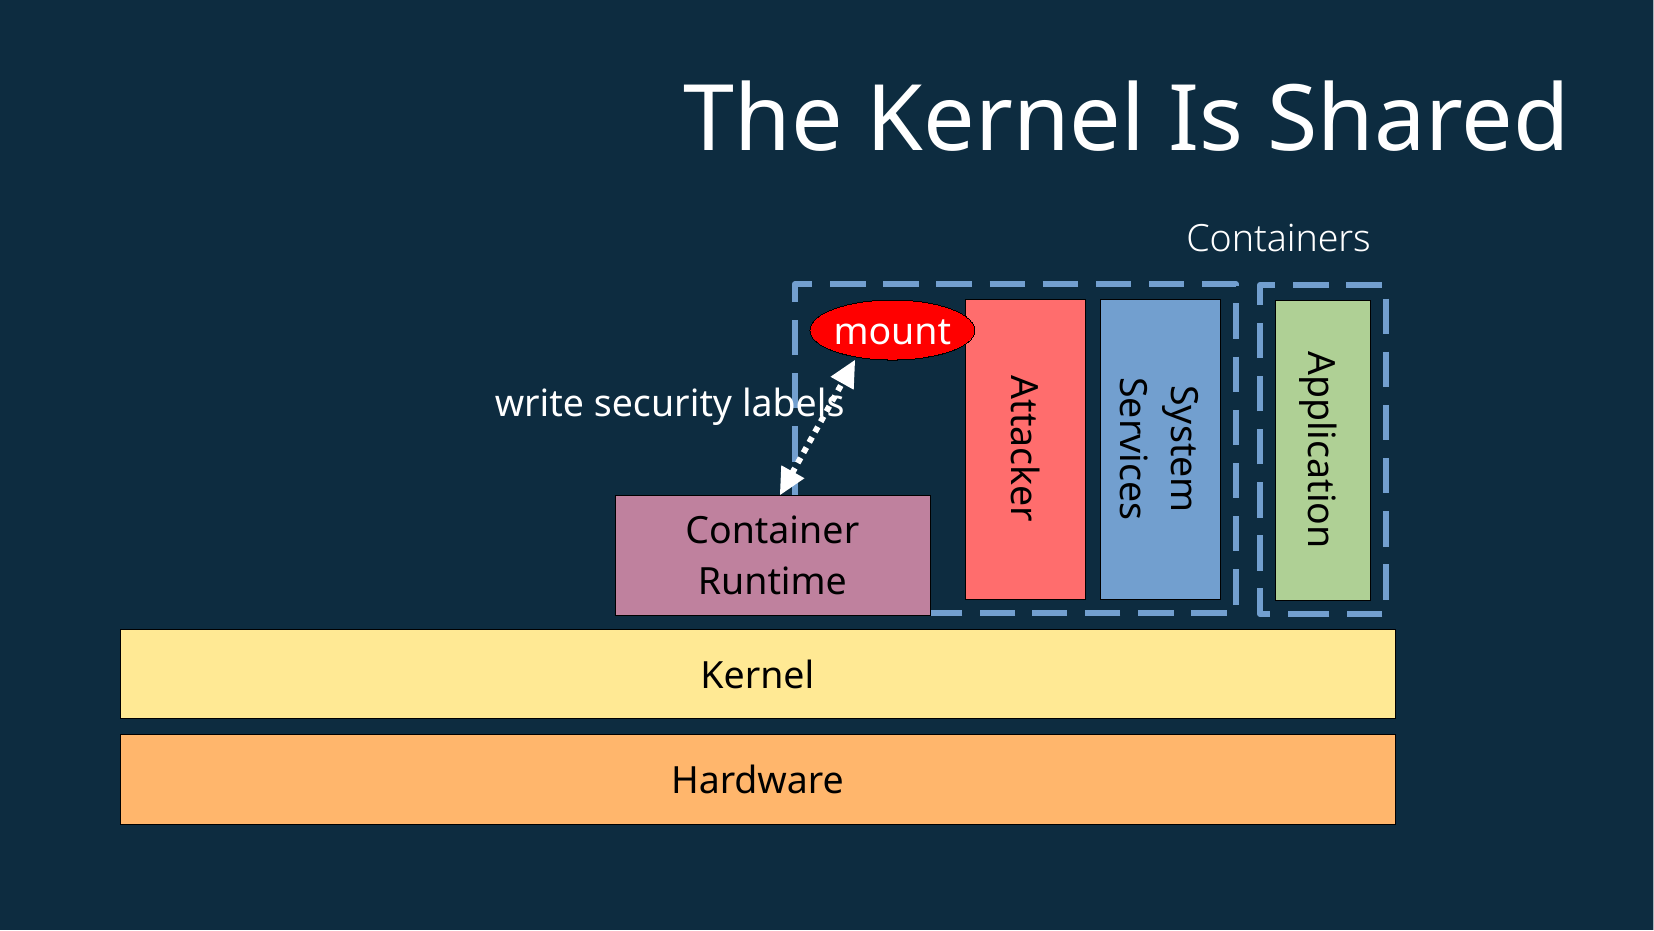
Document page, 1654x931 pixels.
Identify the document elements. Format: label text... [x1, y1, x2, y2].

text_box Containers [1171, 204, 1386, 271]
text_box Attacker [965, 299, 1086, 600]
text_box Kernel [120, 629, 1396, 719]
text_box write security labels [480, 369, 781, 436]
text_box System Services [1100, 299, 1221, 600]
title The Kernel Is Shared [82, 37, 1571, 193]
text_box Hardware [120, 734, 1396, 825]
text_box Container Runtime [615, 495, 931, 616]
text_box Application [1275, 300, 1371, 601]
text_box mount [809, 300, 975, 361]
